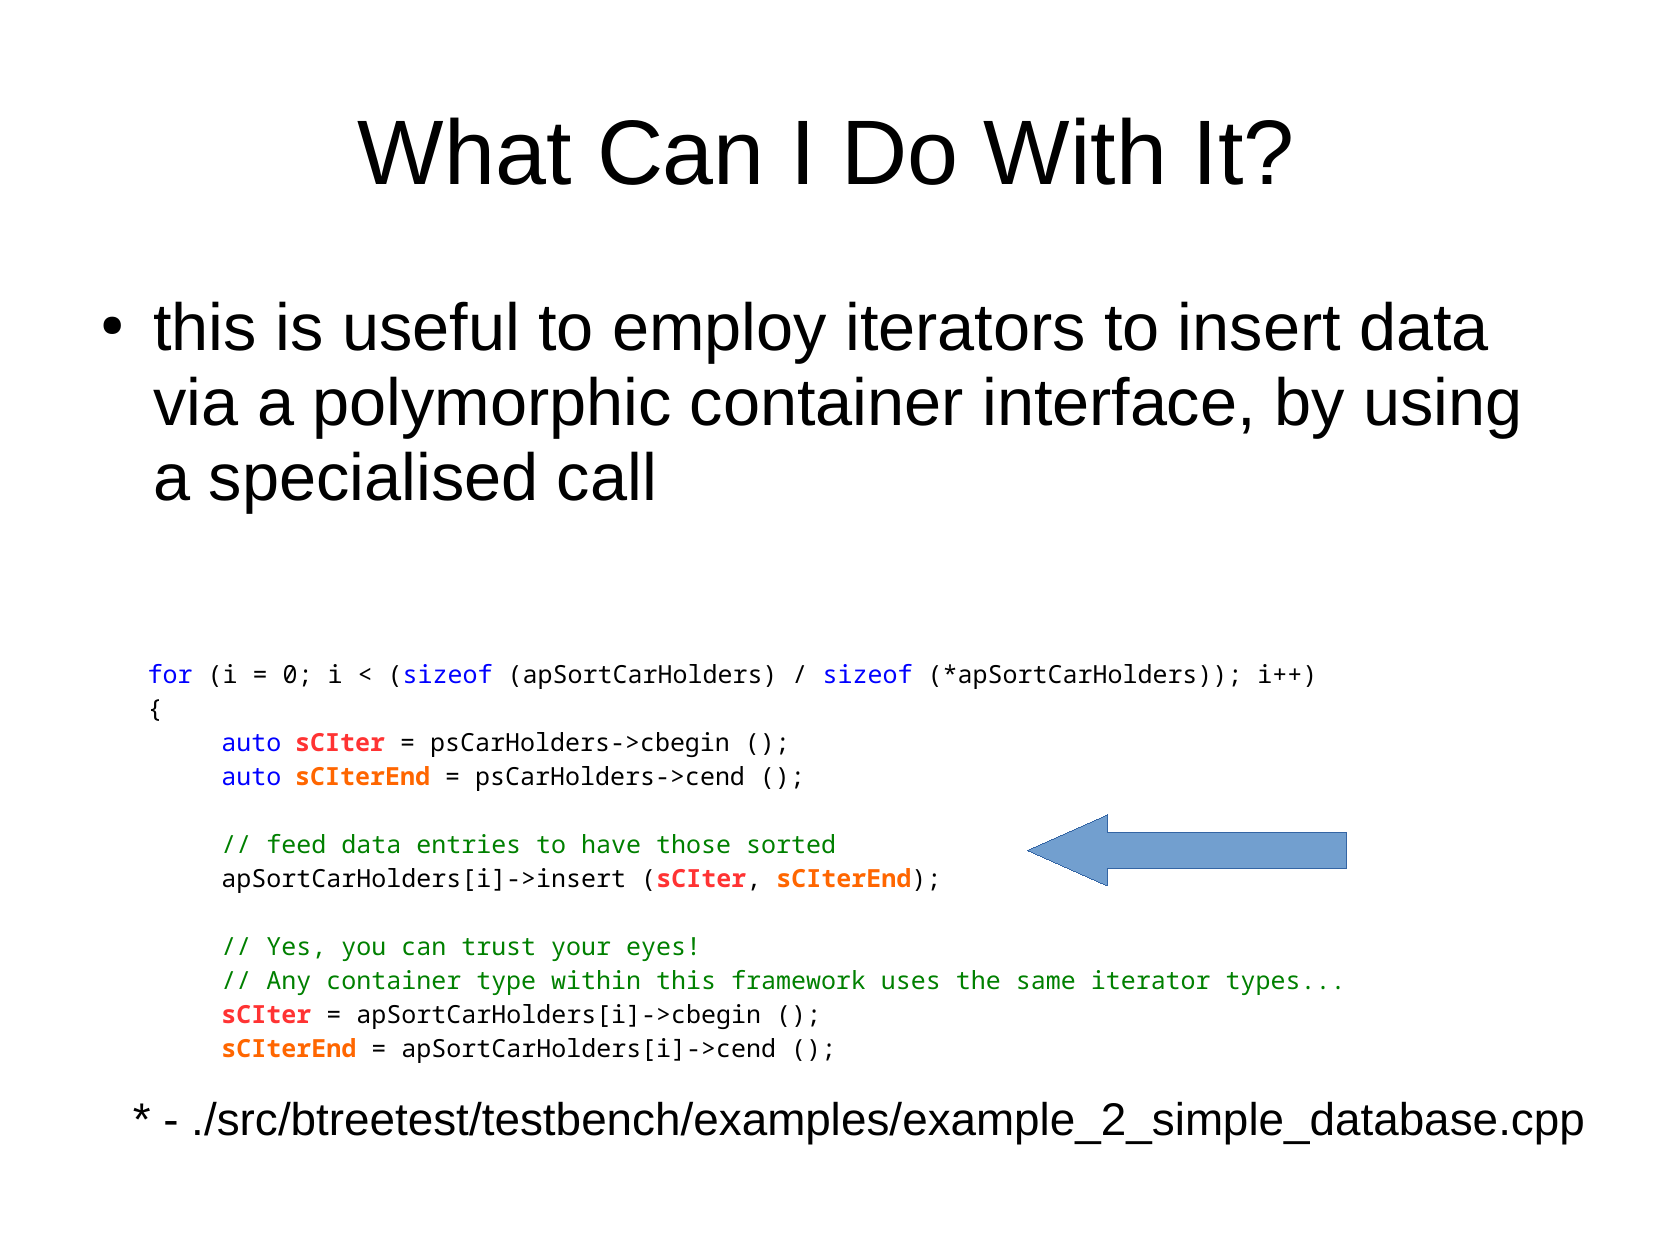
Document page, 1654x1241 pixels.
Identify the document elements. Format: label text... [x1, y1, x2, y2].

title What Can I Do With It? [82, 49, 1571, 257]
text_box for (i = 0; i < (sizeof (apSortCarHolders) / sizeof (*apSortCarHolders)); i++) { auto sCIter = psCarHolders->cbegin (); auto sCIterEnd = psCarHolders->cend (); // feed data entries to have those sorted apSortCarHolders[i]->insert (sCIter, sCIterEnd); // Yes, you can trust your eyes! // Any container type within this framework uses the same iterator types... sCIter = apSortCarHolders[i]->cbegin (); sCIterEnd = apSortCarHolders[i]->cend (); [59, 649, 1512, 1087]
list this is useful to employ iterators to insert data via a polymorphic container interface, by using a specialised call [82, 290, 1571, 1010]
text_box * - ./src/btreetest/testbench/examples/example_2_simple_database.cpp [82, 1086, 1619, 1170]
